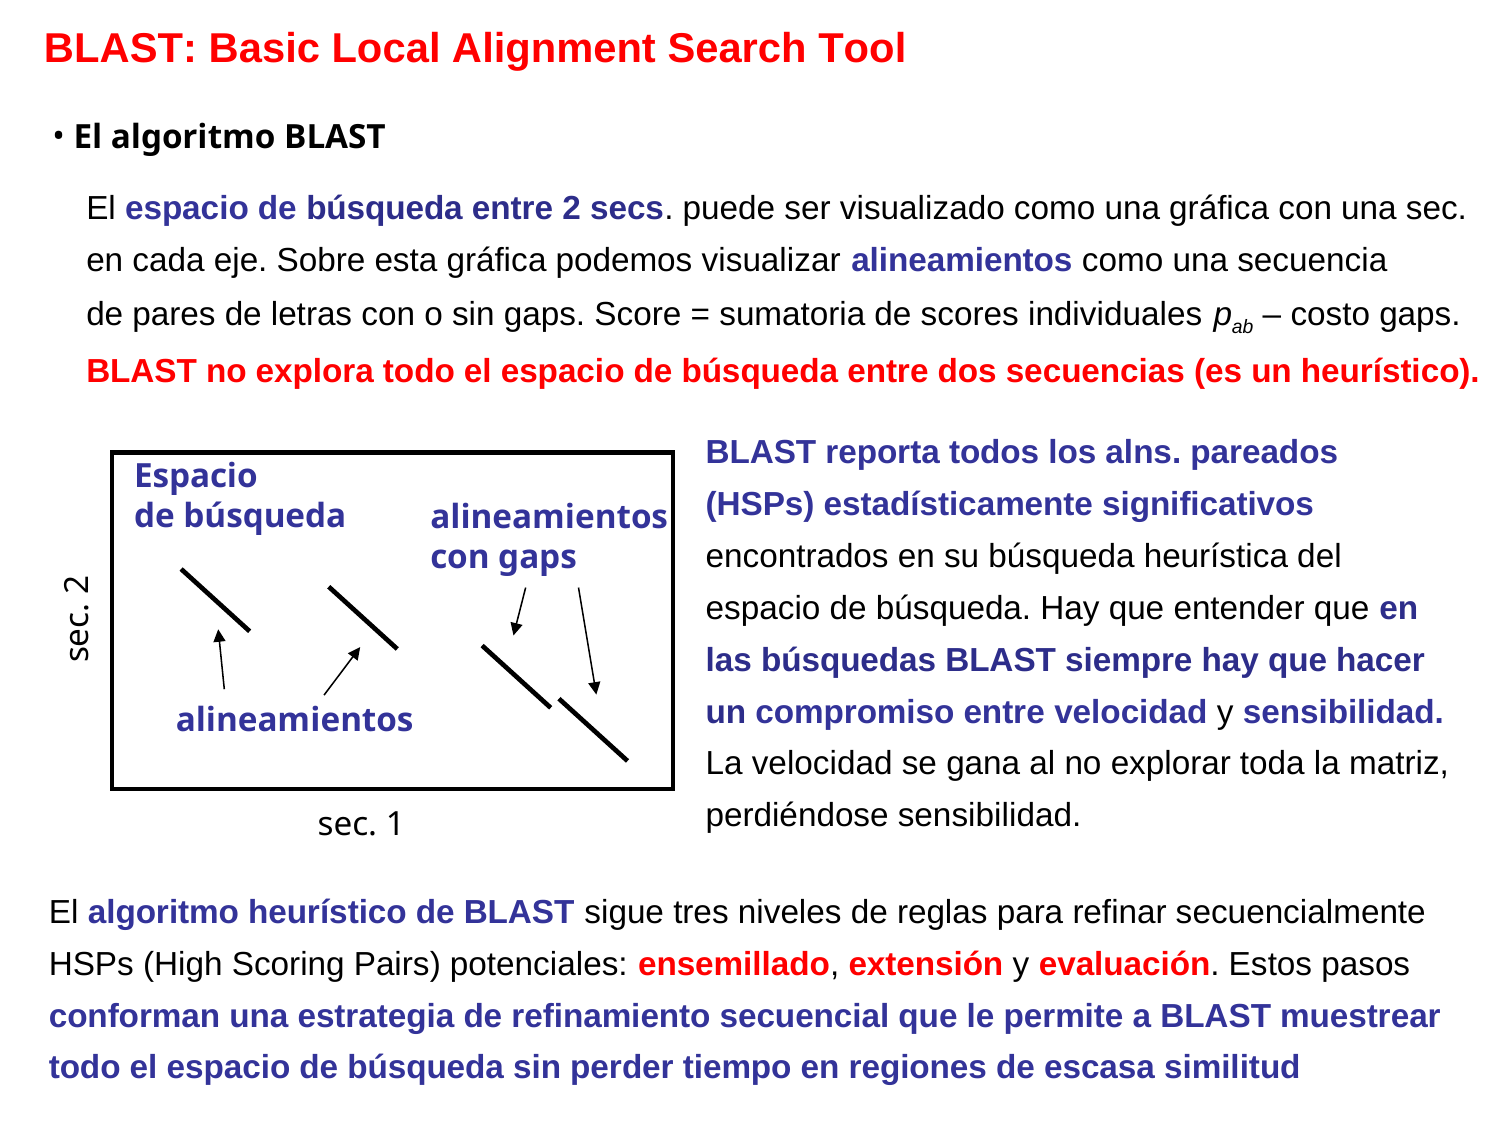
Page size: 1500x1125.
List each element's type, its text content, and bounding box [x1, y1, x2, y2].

text_box El algoritmo heurístico de BLAST sigue tres niveles de reglas para refinar secuencialmente HSPs (High Scoring Pairs) potenciales: ensemillado, extensión y evaluación. Estos pasos conforman una estrategia de refinamiento secuencial que le permite a BLAST muestrear todo el espacio de búsqueda sin perder tiempo en regiones de escasa similitud [34, 870, 1458, 1094]
text_box El espacio de búsqueda entre 2 secs. puede ser visualizado como una gráfica con una sec. en cada eje. Sobre esta gráfica podemos visualizar alineamientos como una secuencia de pares de letras con o sin gaps. Score = sumatoria de scores individuales pab – costo gaps. BLAST no explora todo el espacio de búsqueda entre dos secuencias (es un heurístico). [71, 166, 1497, 397]
text_box sec. 2 [47, 560, 103, 678]
text_box Espacio de búsqueda [119, 446, 362, 542]
text_box alineamientos con gaps [415, 487, 684, 583]
text_box BLAST: Basic Local Alignment Search Tool [29, 13, 922, 79]
text_box El algoritmo BLAST [37, 107, 401, 163]
text_box alineamientos [161, 690, 429, 746]
text_box sec. 1 [302, 794, 421, 851]
text_box BLAST reporta todos los alns. pareados (HSPs) estadísticamente significativos encontrados en su búsqueda heurística del espacio de búsqueda. Hay que entender que en las búsquedas BLAST siempre hay que hacer un compromiso entre velocidad y sensibilidad. La velocidad se gana al no explorar toda la matriz, perdiéndose sensibilidad. [690, 410, 1471, 842]
